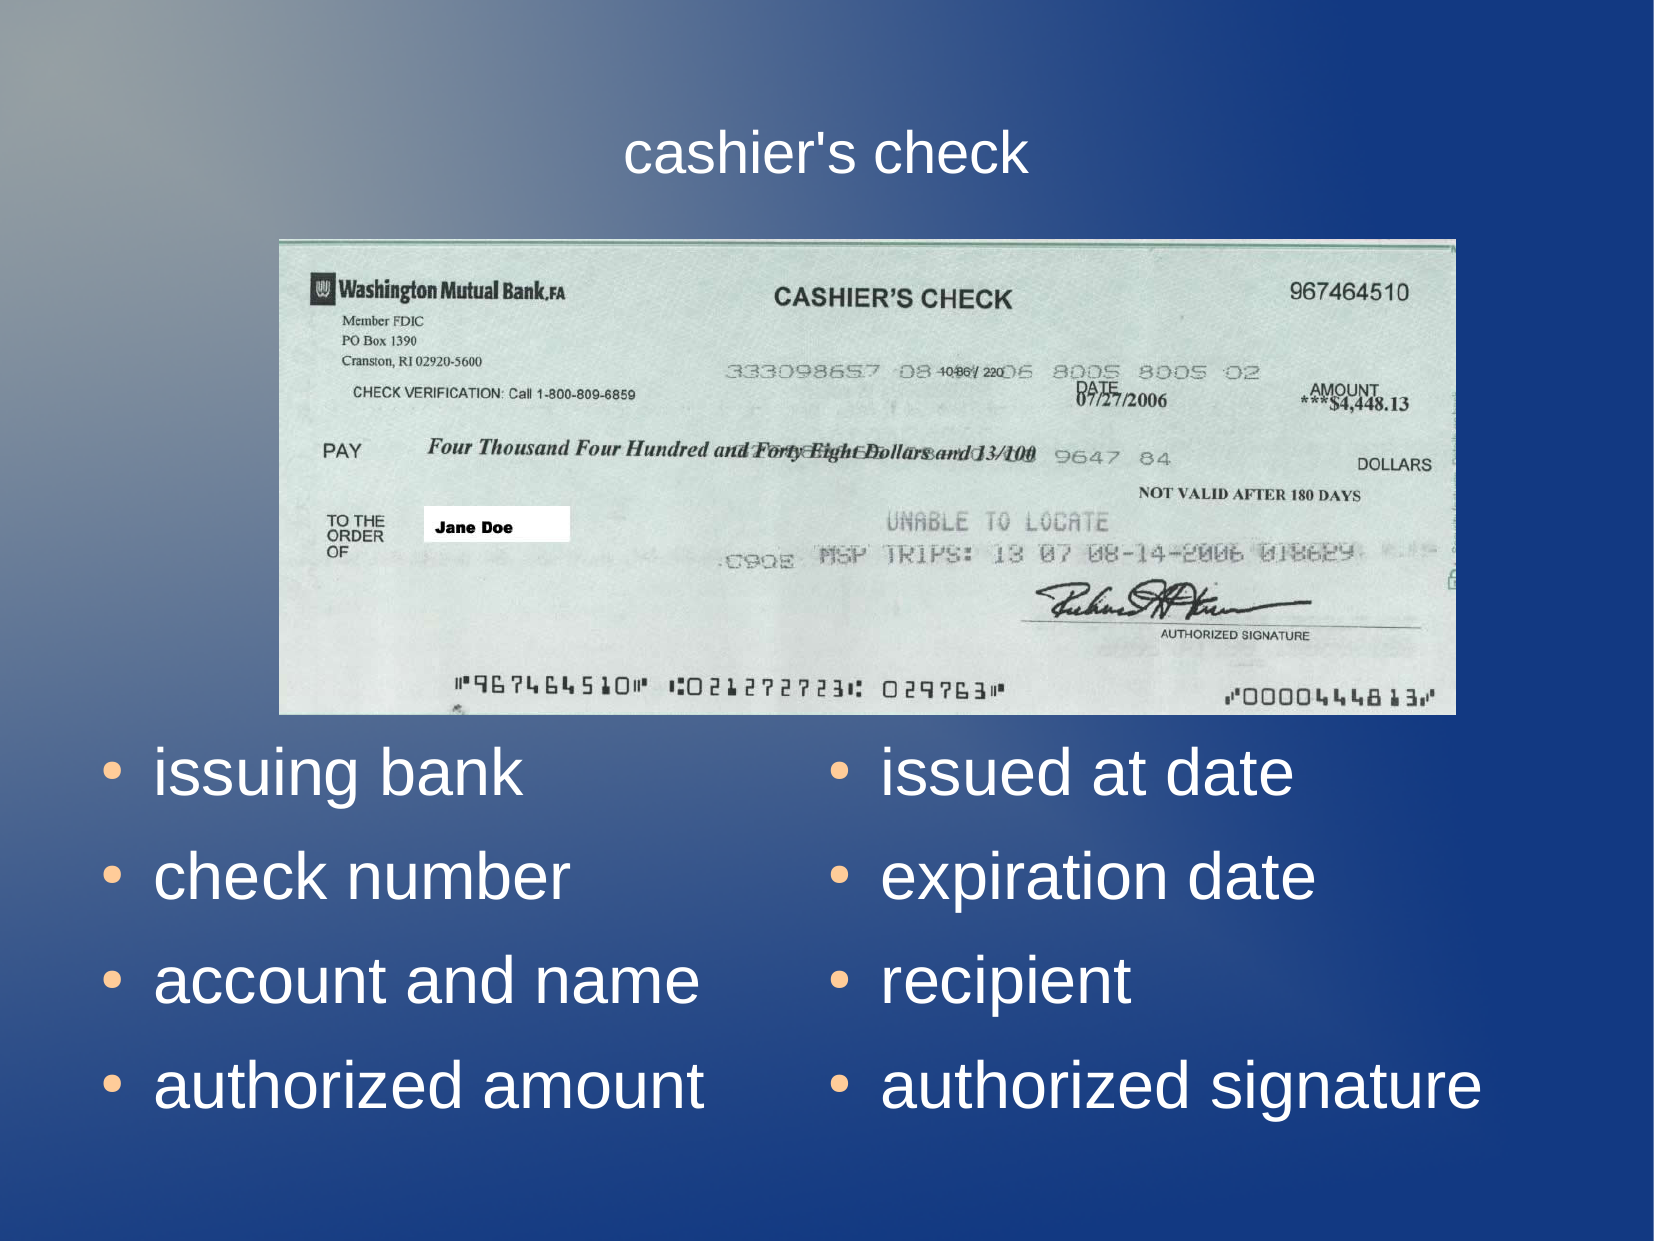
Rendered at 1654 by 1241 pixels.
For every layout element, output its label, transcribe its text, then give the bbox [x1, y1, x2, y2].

list issuing bank check number account and name authorized amount [82, 735, 796, 1184]
title cashier's check [82, 49, 1571, 257]
list issued at date expiration date recipient authorized signature [810, 735, 1523, 1184]
picture [0, 0, 1654, 1241]
